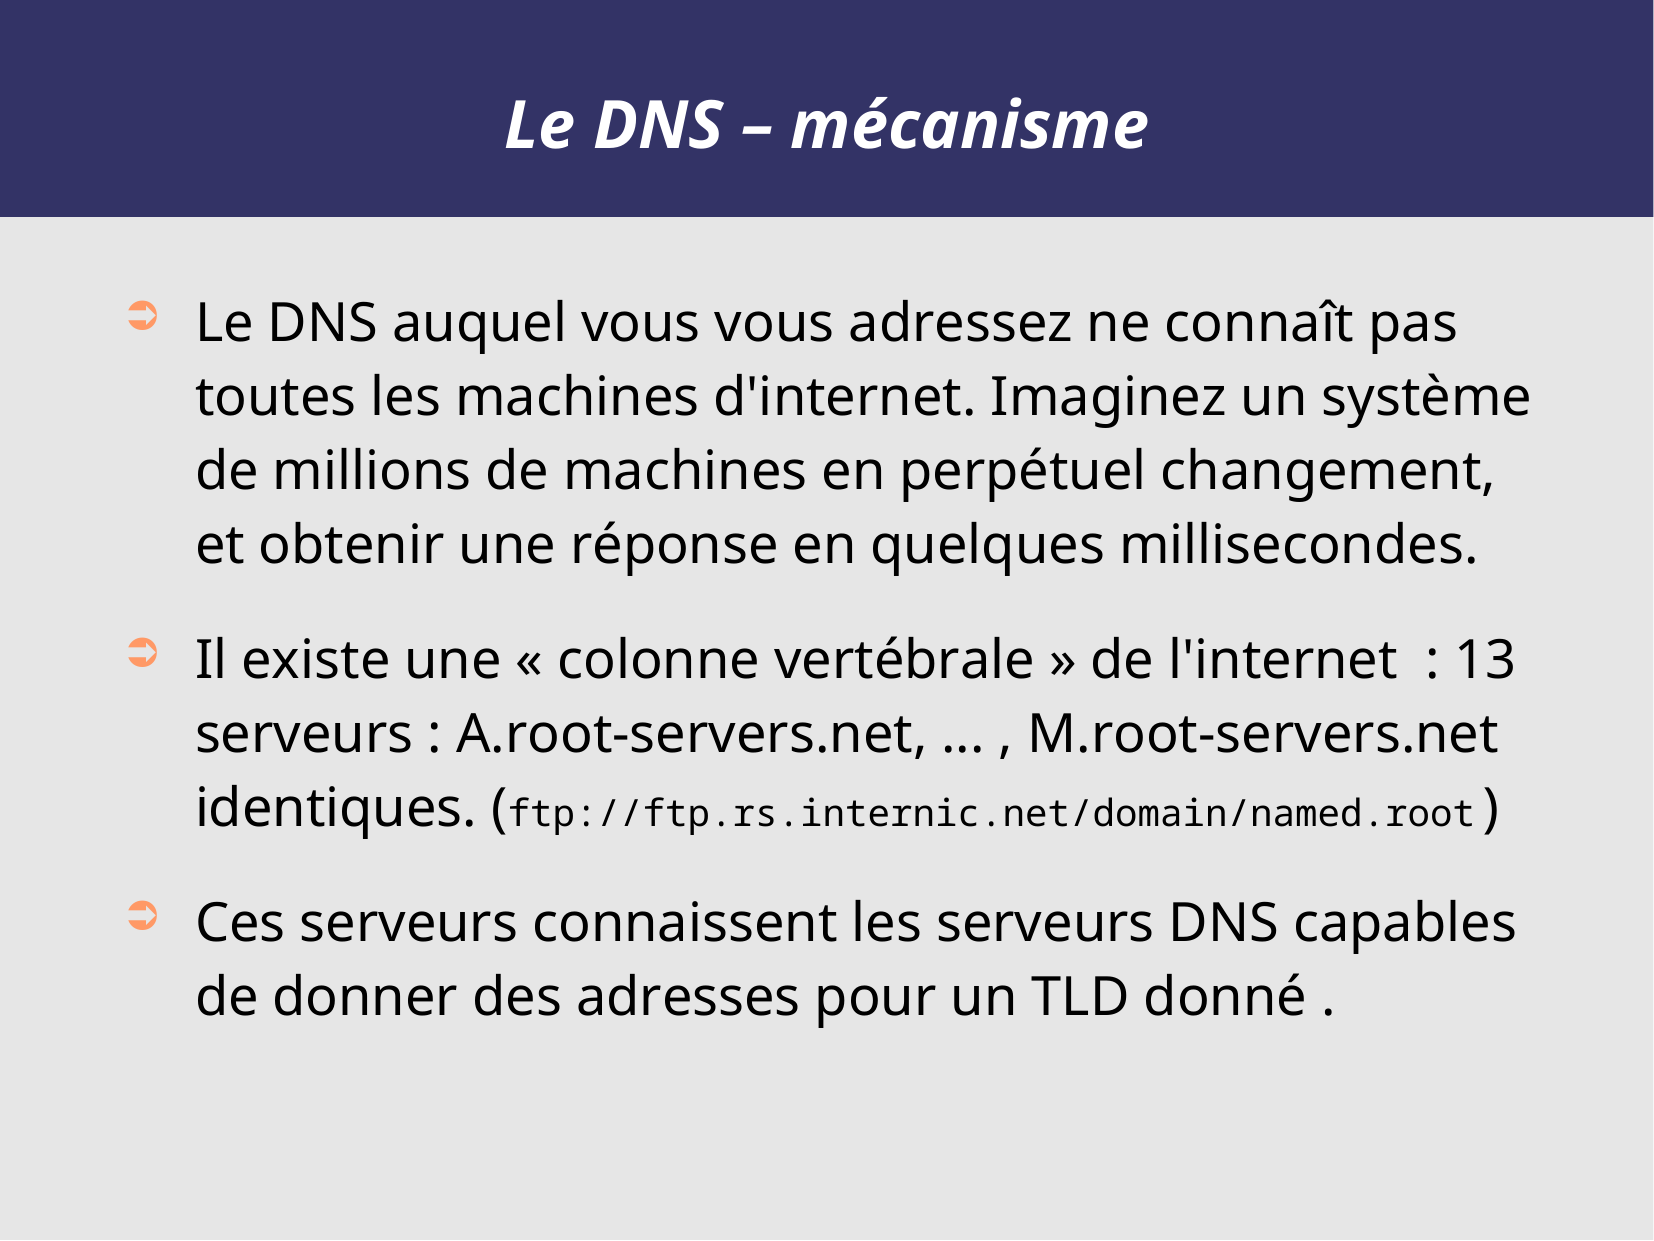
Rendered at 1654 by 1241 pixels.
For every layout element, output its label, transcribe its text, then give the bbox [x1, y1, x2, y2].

list Le DNS auquel vous vous adressez ne connaît pas toutes les machines d'internet. Imaginez un système de millions de machines en perpétuel changement, et obtenir une réponse en quelques millisecondes. Il existe une « colonne vertébrale » de l'internet : 13 serveurs : A.root-servers.net, ... , M.root-servers.net identiques. (ftp://ftp.rs.internic.net/domain/named.root) Ces serveurs connaissent les serveurs DNS capables de donner des adresses pour un TLD donné . [112, 283, 1555, 1119]
title Le DNS – mécanisme [121, 19, 1534, 227]
